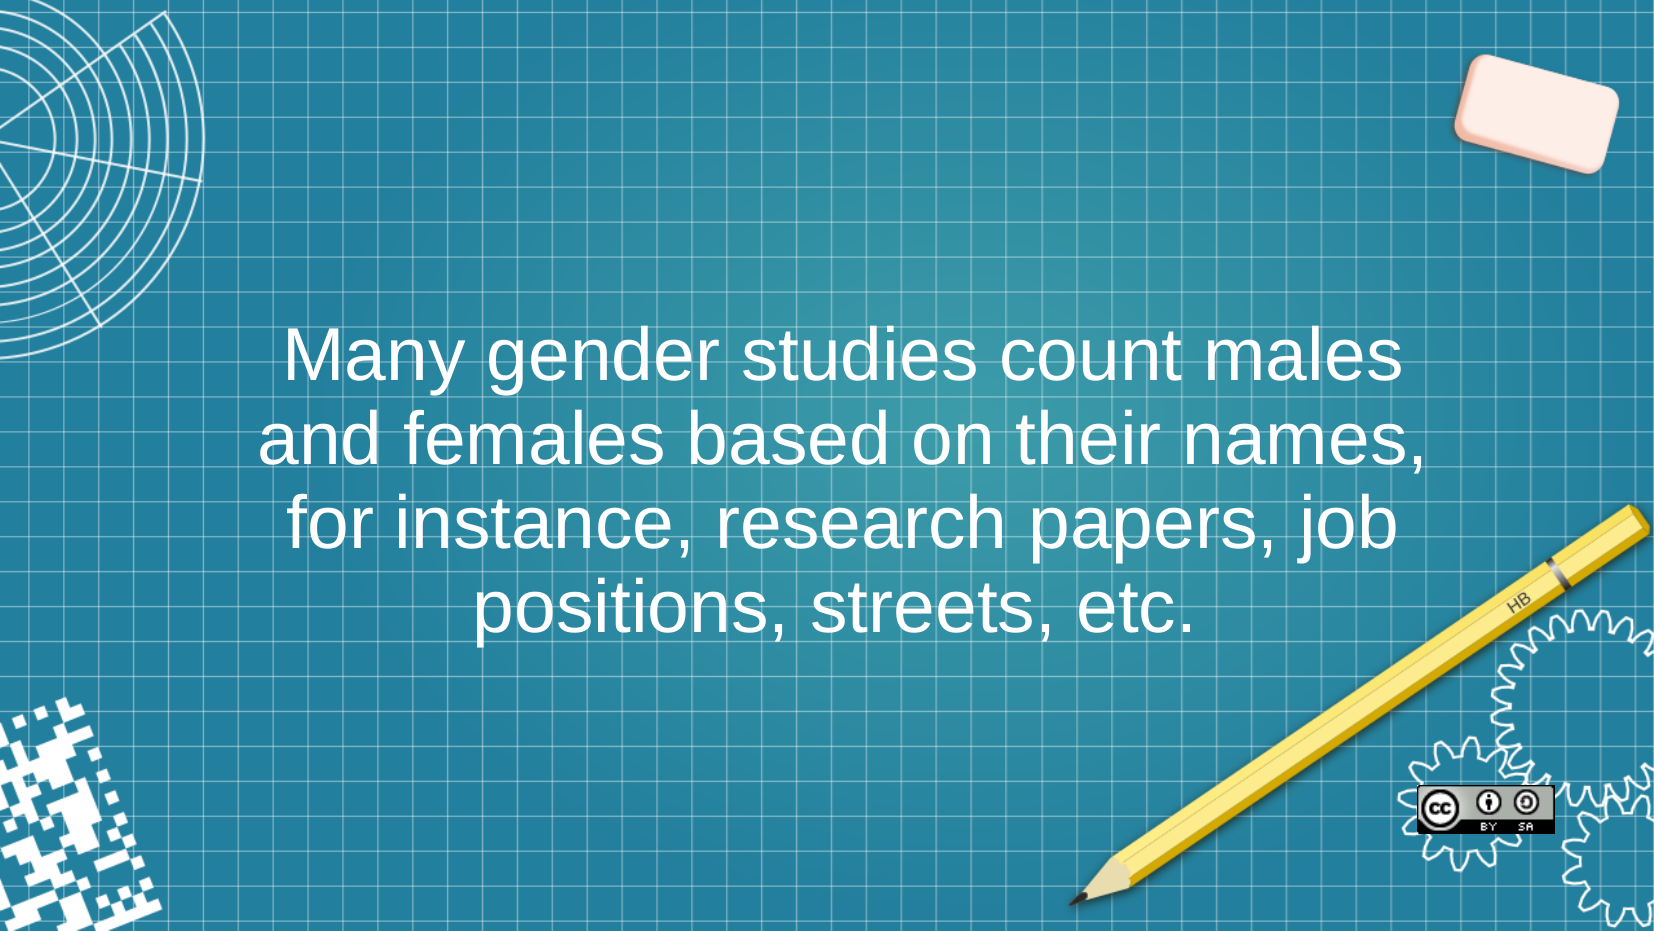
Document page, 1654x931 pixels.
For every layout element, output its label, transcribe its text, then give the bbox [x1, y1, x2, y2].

title Many gender studies count males and females based on their names, for instance, research papers, job positions, streets, etc. [252, 346, 1434, 649]
title [82, 132, 1571, 346]
picture [0, 0, 1654, 931]
